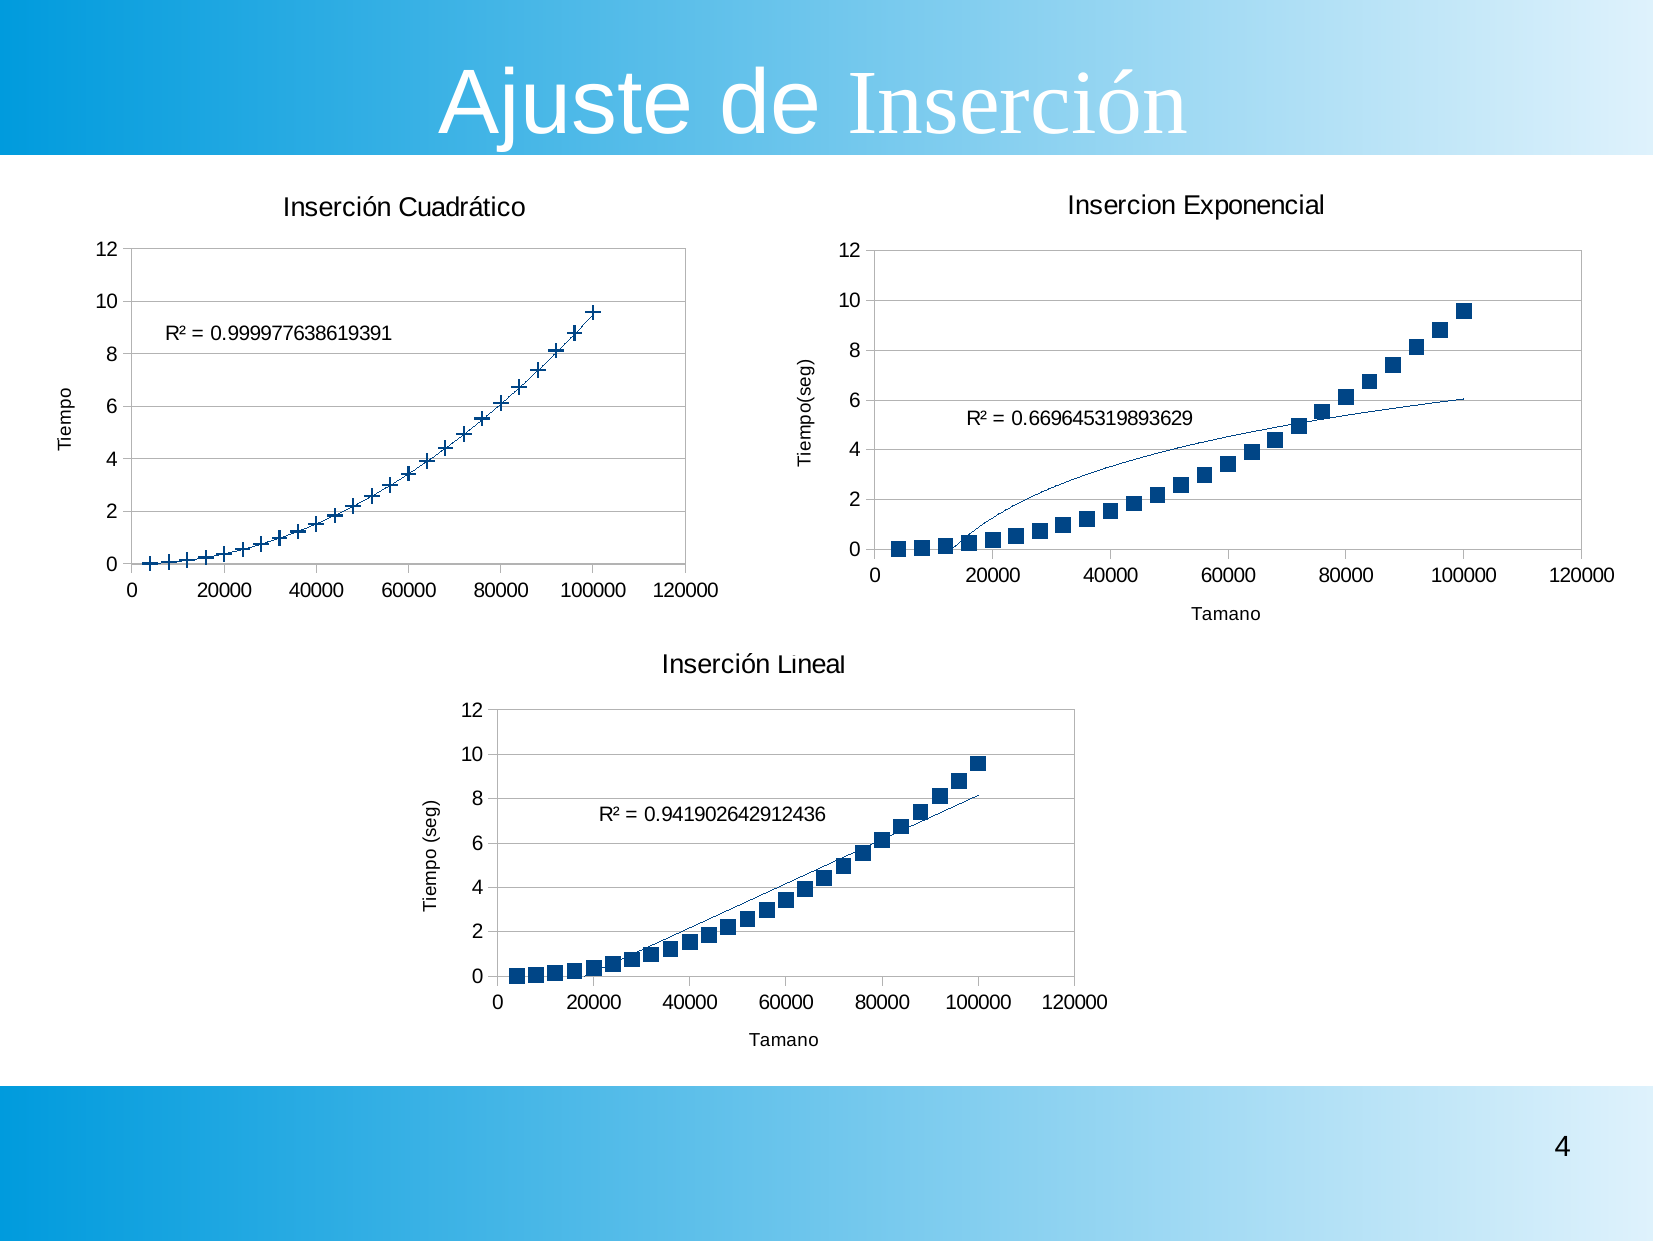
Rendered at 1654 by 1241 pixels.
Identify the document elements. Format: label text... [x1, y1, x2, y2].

title Ajuste de Inserción [82, 49, 1571, 155]
chart [21, 165, 733, 612]
chart [386, 165, 1632, 1082]
